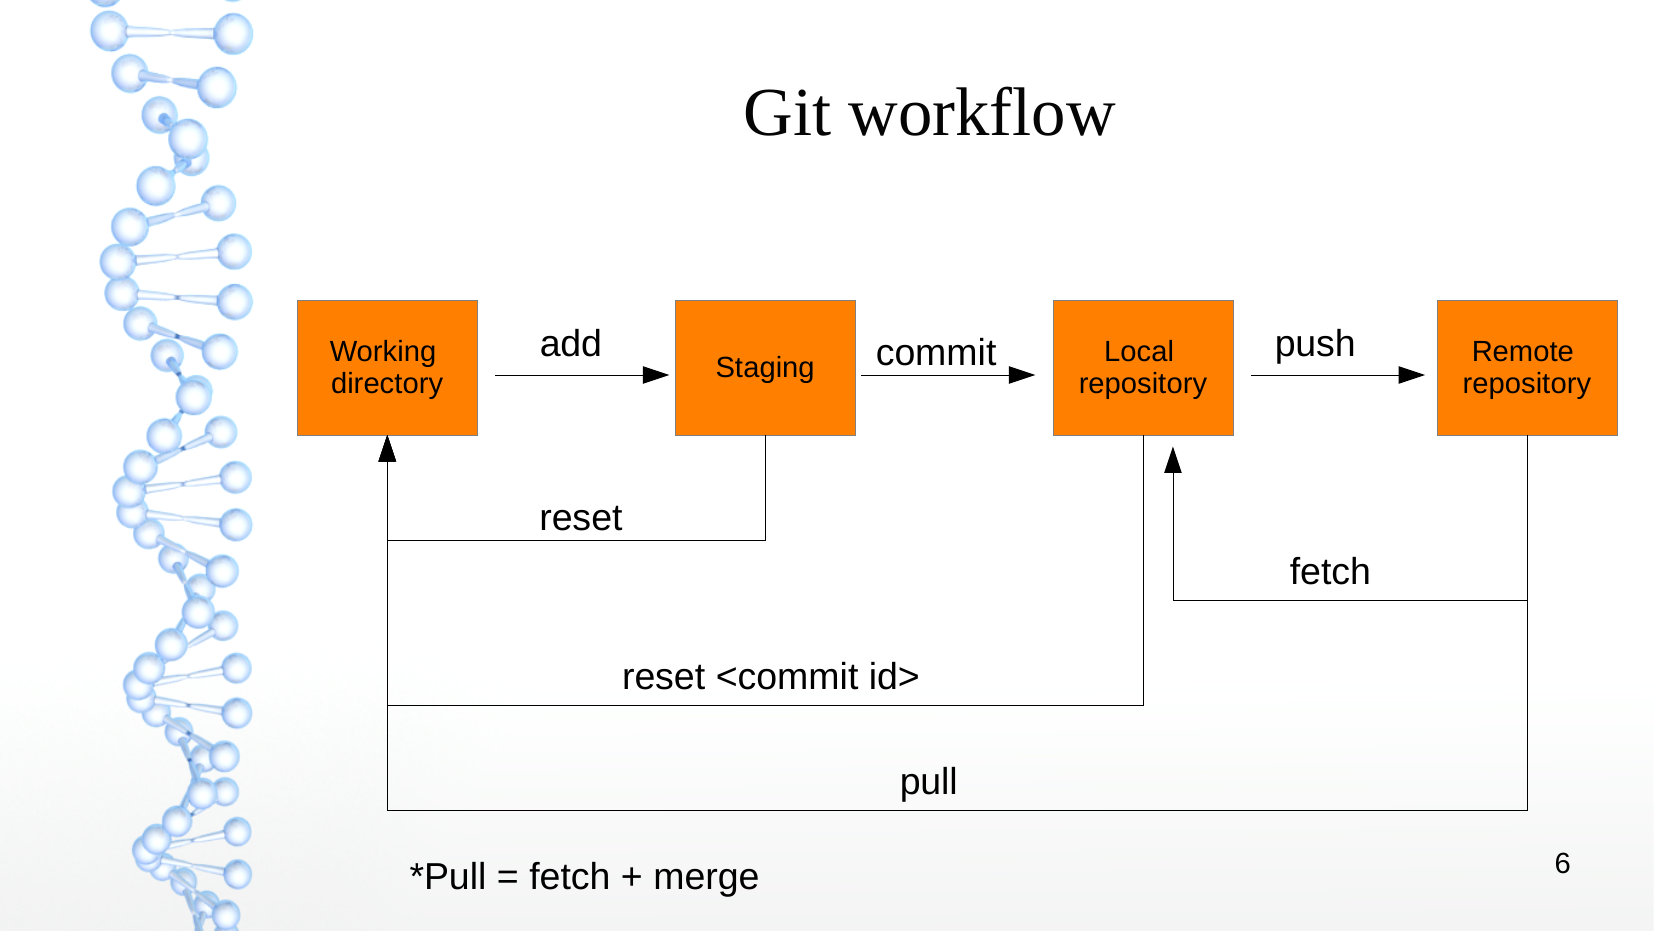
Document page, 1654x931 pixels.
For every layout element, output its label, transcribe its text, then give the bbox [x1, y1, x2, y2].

text_box commit [861, 324, 1026, 423]
text_box Staging [675, 300, 856, 436]
picture [0, 0, 1654, 931]
text_box fetch [1275, 543, 1411, 601]
text_box Local repository [1053, 300, 1234, 436]
text_box Working directory [297, 300, 478, 436]
text_box reset [524, 489, 660, 546]
text_box pull [885, 753, 1021, 811]
text_box Remote repository [1437, 300, 1618, 436]
title Git workflow [265, 35, 1595, 189]
text_box reset <commit id> [607, 648, 998, 831]
text_box add [525, 315, 661, 372]
text_box *Pull = fetch + merge [394, 847, 841, 905]
text_box push [1260, 315, 1425, 414]
